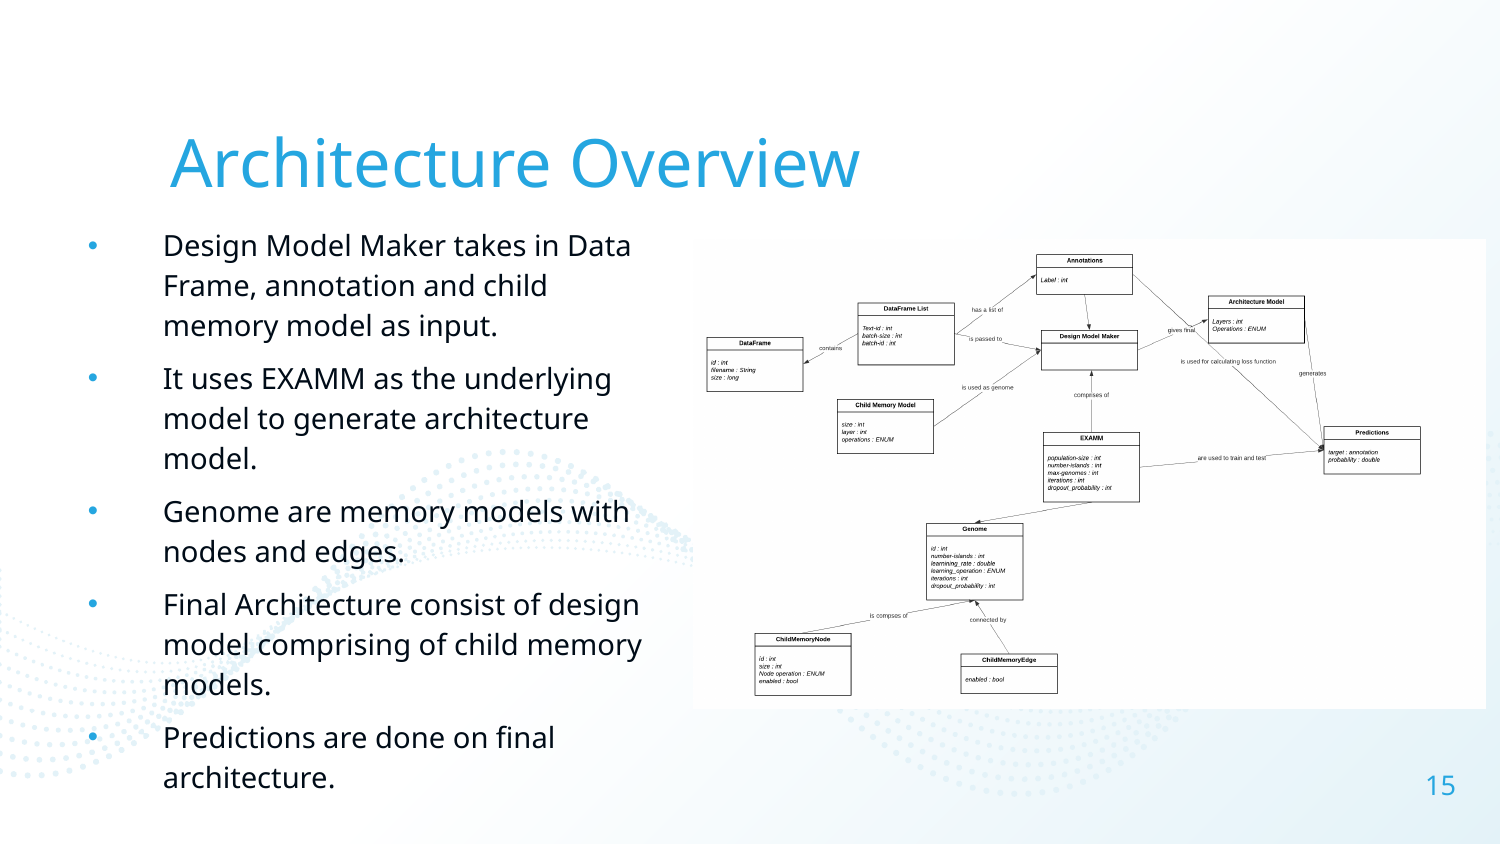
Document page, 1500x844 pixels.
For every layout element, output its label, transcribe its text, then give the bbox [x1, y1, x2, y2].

slide_number <number> [1366, 754, 1457, 819]
list Design Model Maker takes in Data Frame, annotation and child memory model as input. It uses EXAMM as the underlying model to generate architecture model. Genome are memory models with nodes and edges. Final Architecture consist of design model comprising of child memory models. Predictions are done on final architecture. [87, 222, 666, 740]
title Architecture Overview [170, 137, 1330, 203]
picture [693, 239, 1486, 709]
